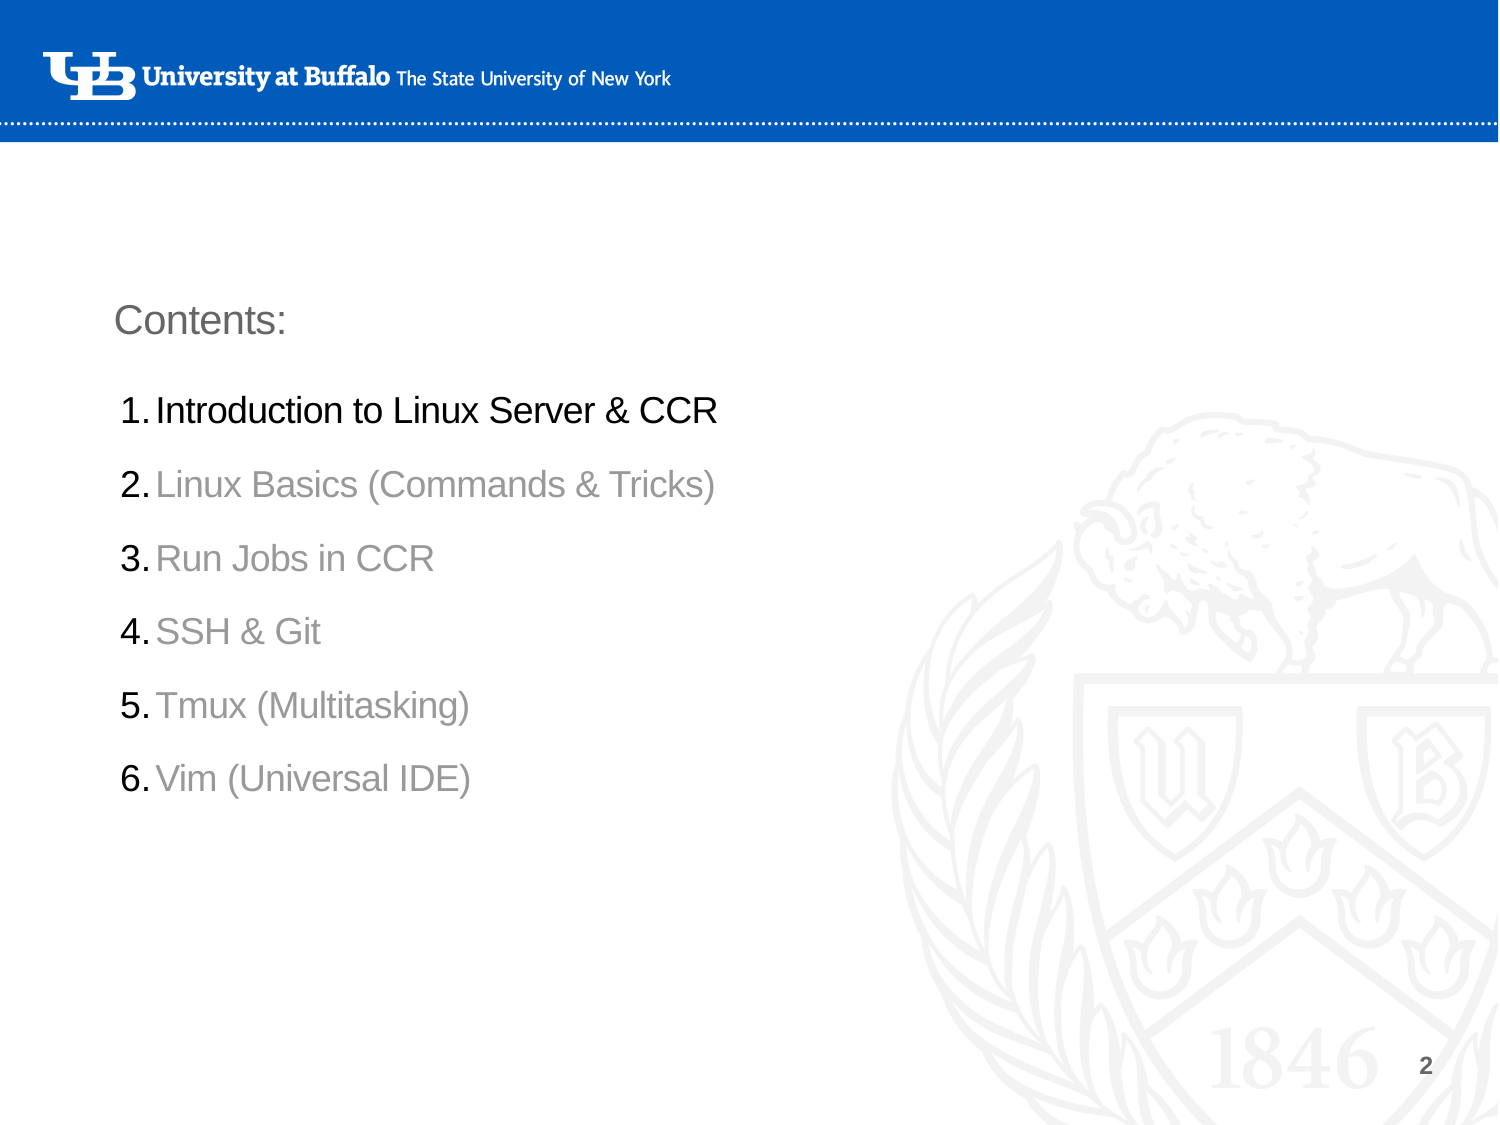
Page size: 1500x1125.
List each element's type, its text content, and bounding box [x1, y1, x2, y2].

text_box Contents: [98, 285, 325, 357]
text_box Introduction to Linux Server & CCR Linux Basics (Commands & Tricks) Run Jobs in CCR SSH & Git Tmux (Multitasking) Vim (Universal IDE) [90, 383, 1404, 841]
picture [0, 0, 1499, 1125]
